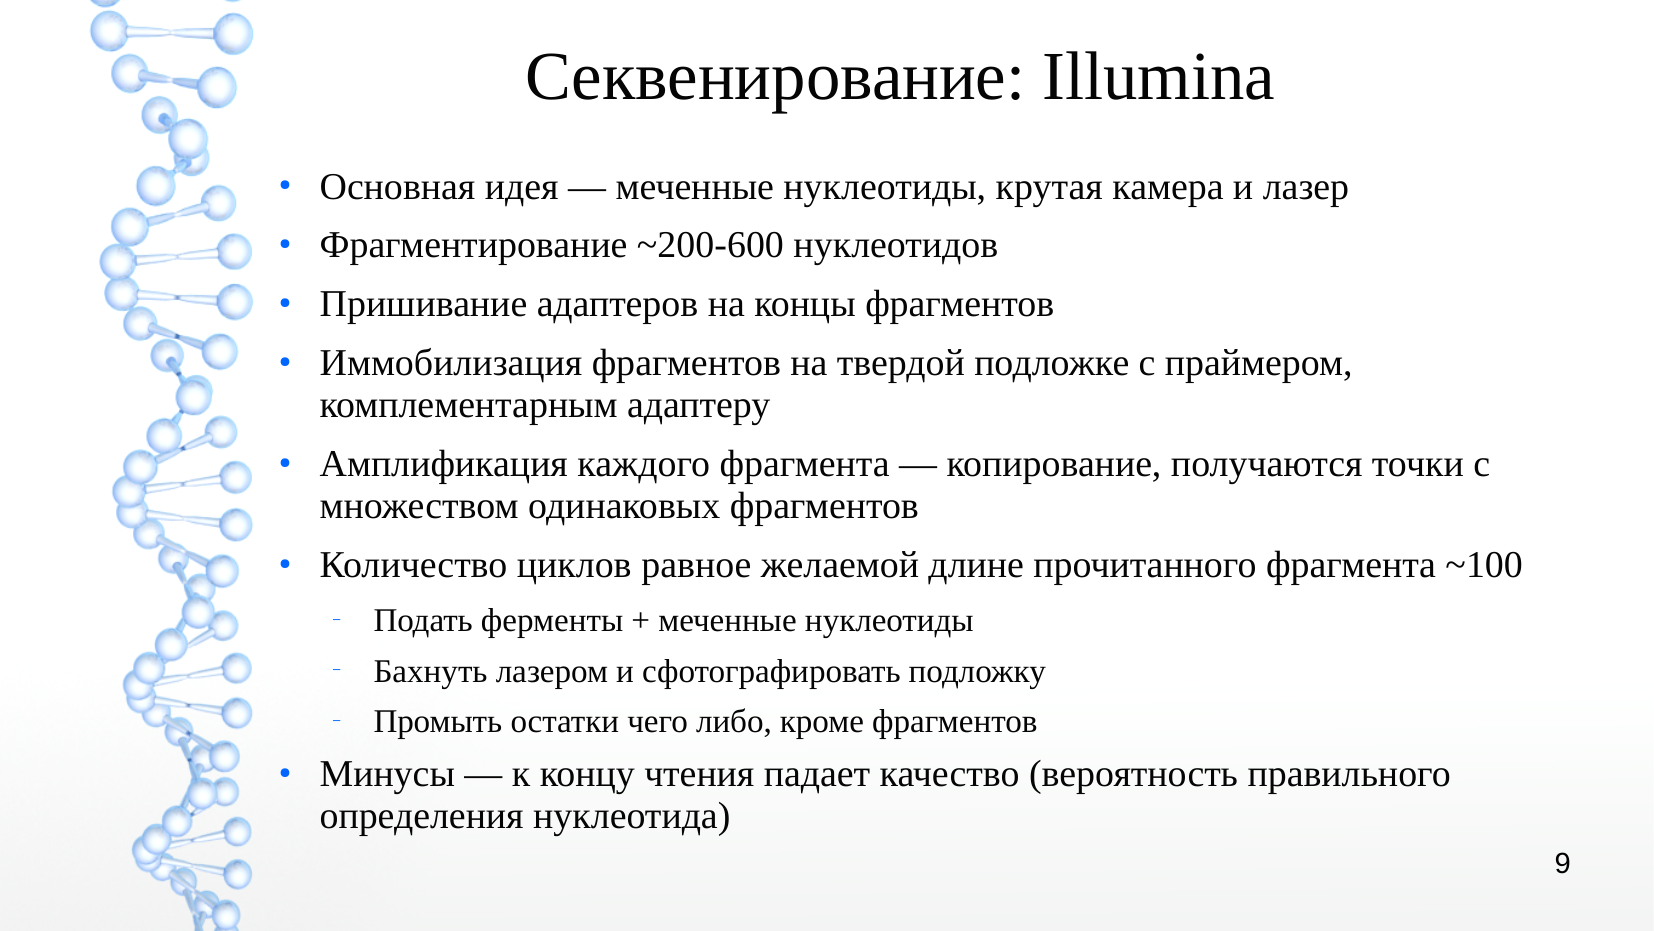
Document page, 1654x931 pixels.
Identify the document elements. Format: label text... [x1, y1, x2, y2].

title Секвенирование: Illumina [236, 0, 1565, 154]
picture [0, 0, 1654, 931]
list Основная идея — меченные нуклеотиды, крутая камера и лазер Фрагментирование ~200-600 нуклеотидов Пришивание адаптеров на концы фрагментов Иммобилизация фрагментов на твердой подложке с праймером, комплементарным адаптеру Амплификация каждого фрагмента — копирование, получаются точки с множеством одинаковых фрагментов Количество циклов равное желаемой длине прочитанного фрагмента ~100 Подать ферменты + меченные нуклеотиды Бахнуть лазером и сфотографировать подложку Промыть остатки чего либо, кроме фрагментов Минусы — к концу чтения падает качество (вероятность правильного определения нуклеотида) [265, 165, 1595, 839]
